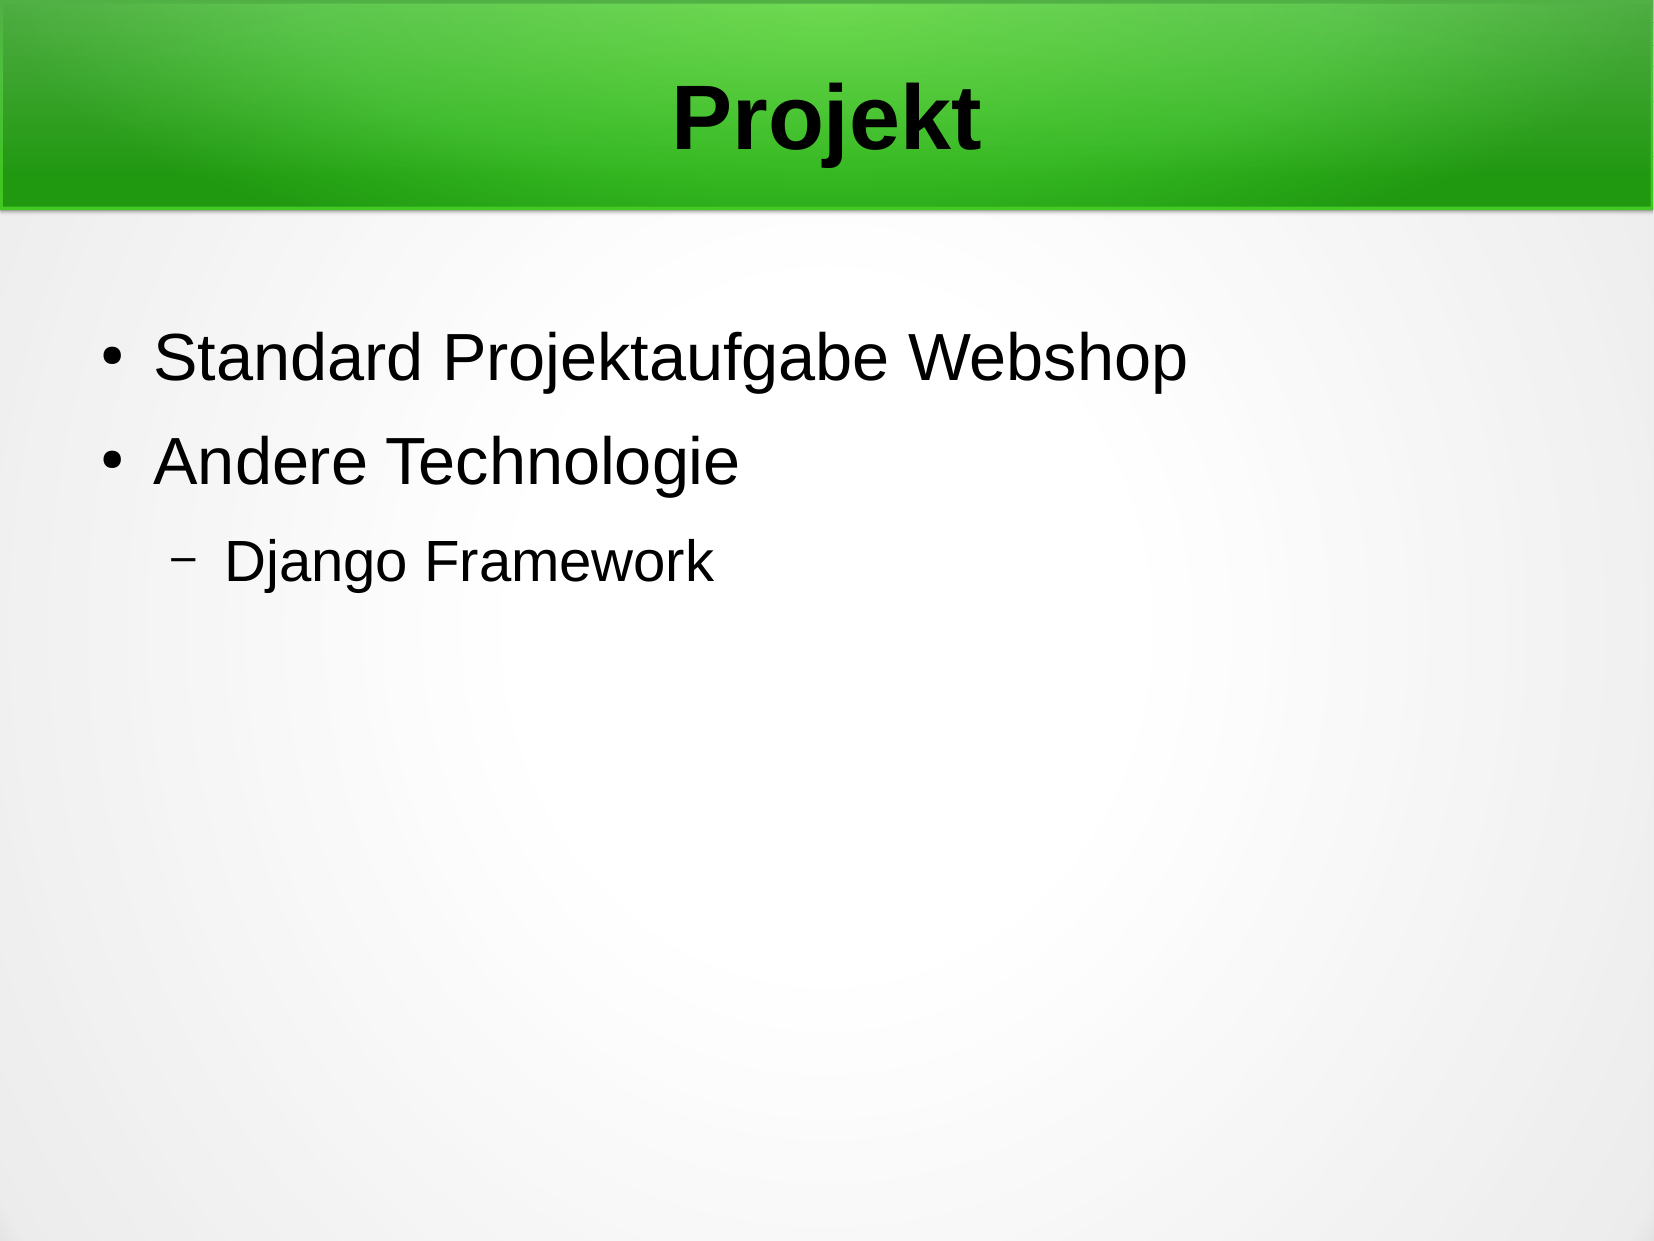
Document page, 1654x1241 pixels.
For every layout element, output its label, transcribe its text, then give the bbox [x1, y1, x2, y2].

title Projekt [82, 47, 1571, 189]
list Standard Projektaufgabe Webshop Andere Technologie Django Framework [82, 320, 1571, 998]
